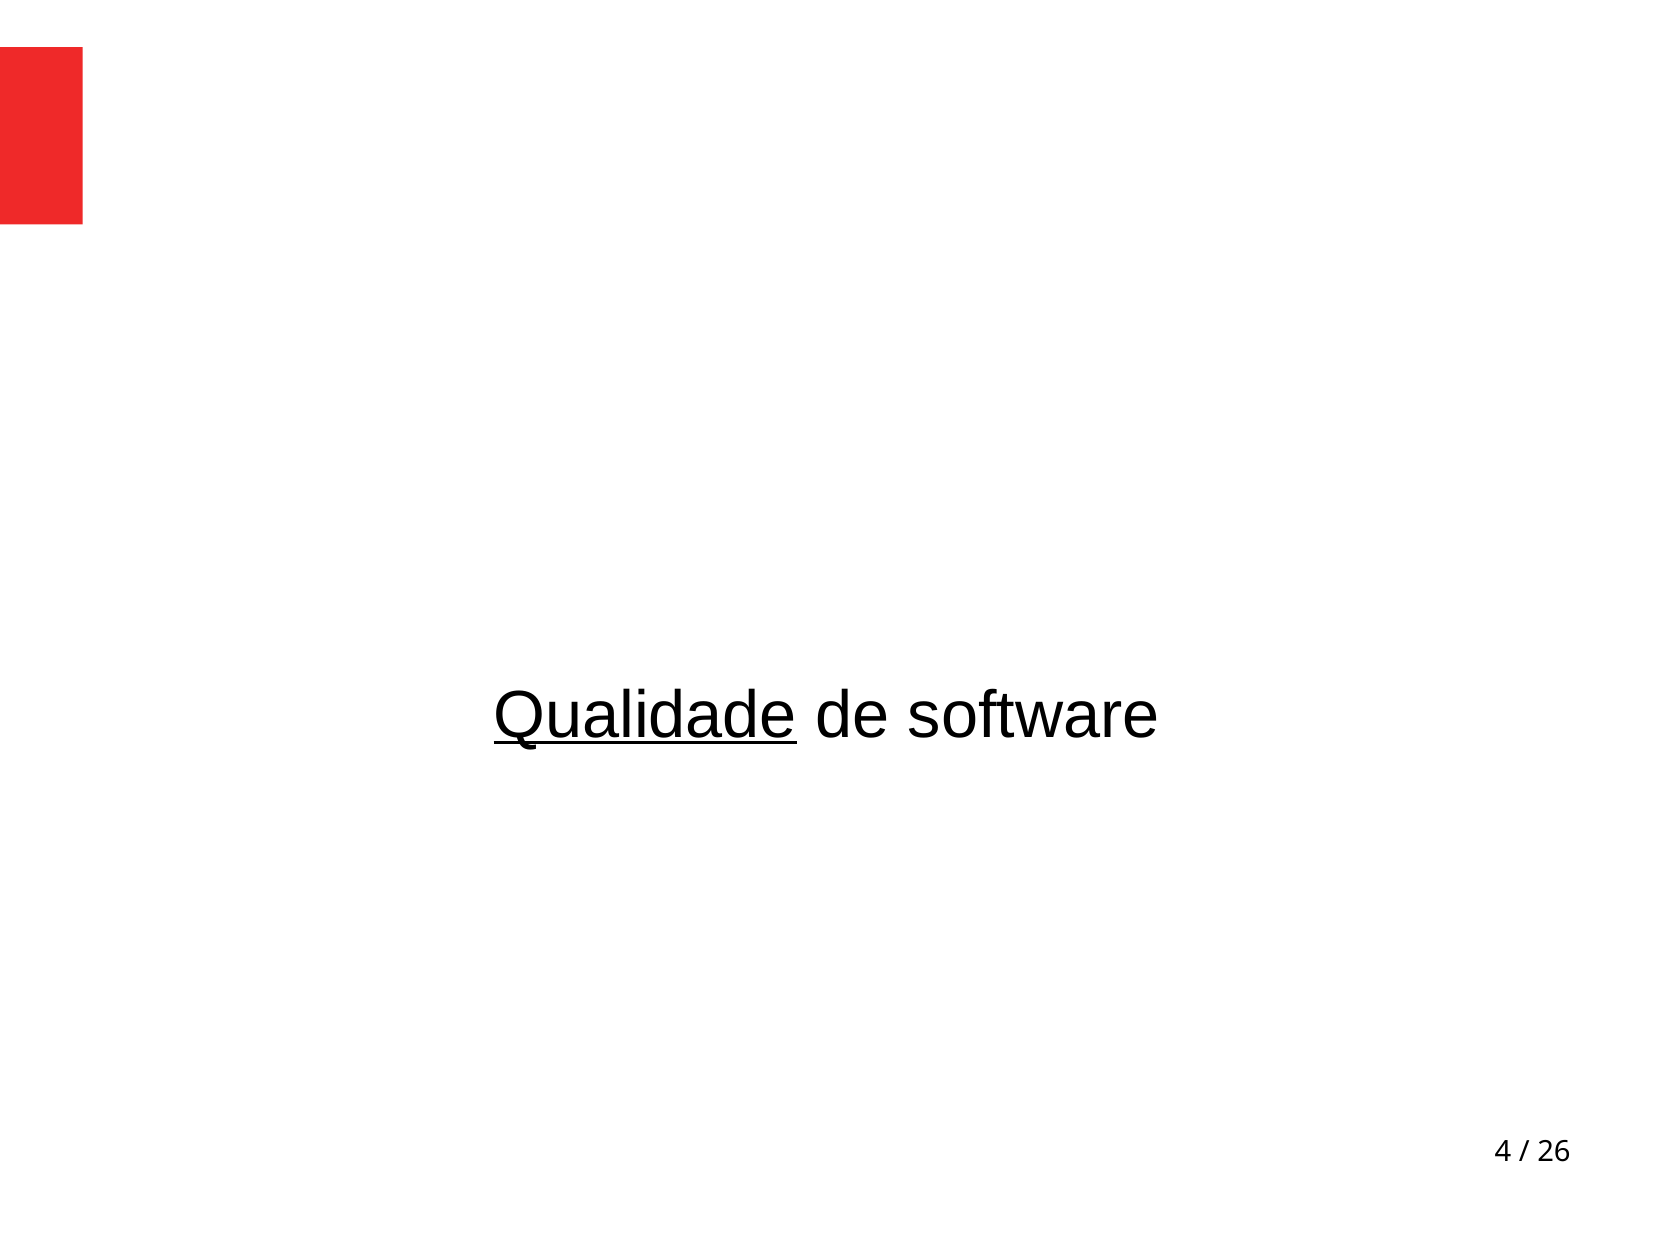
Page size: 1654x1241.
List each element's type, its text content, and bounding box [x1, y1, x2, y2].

subtitle Qualidade de software [118, 354, 1536, 1074]
